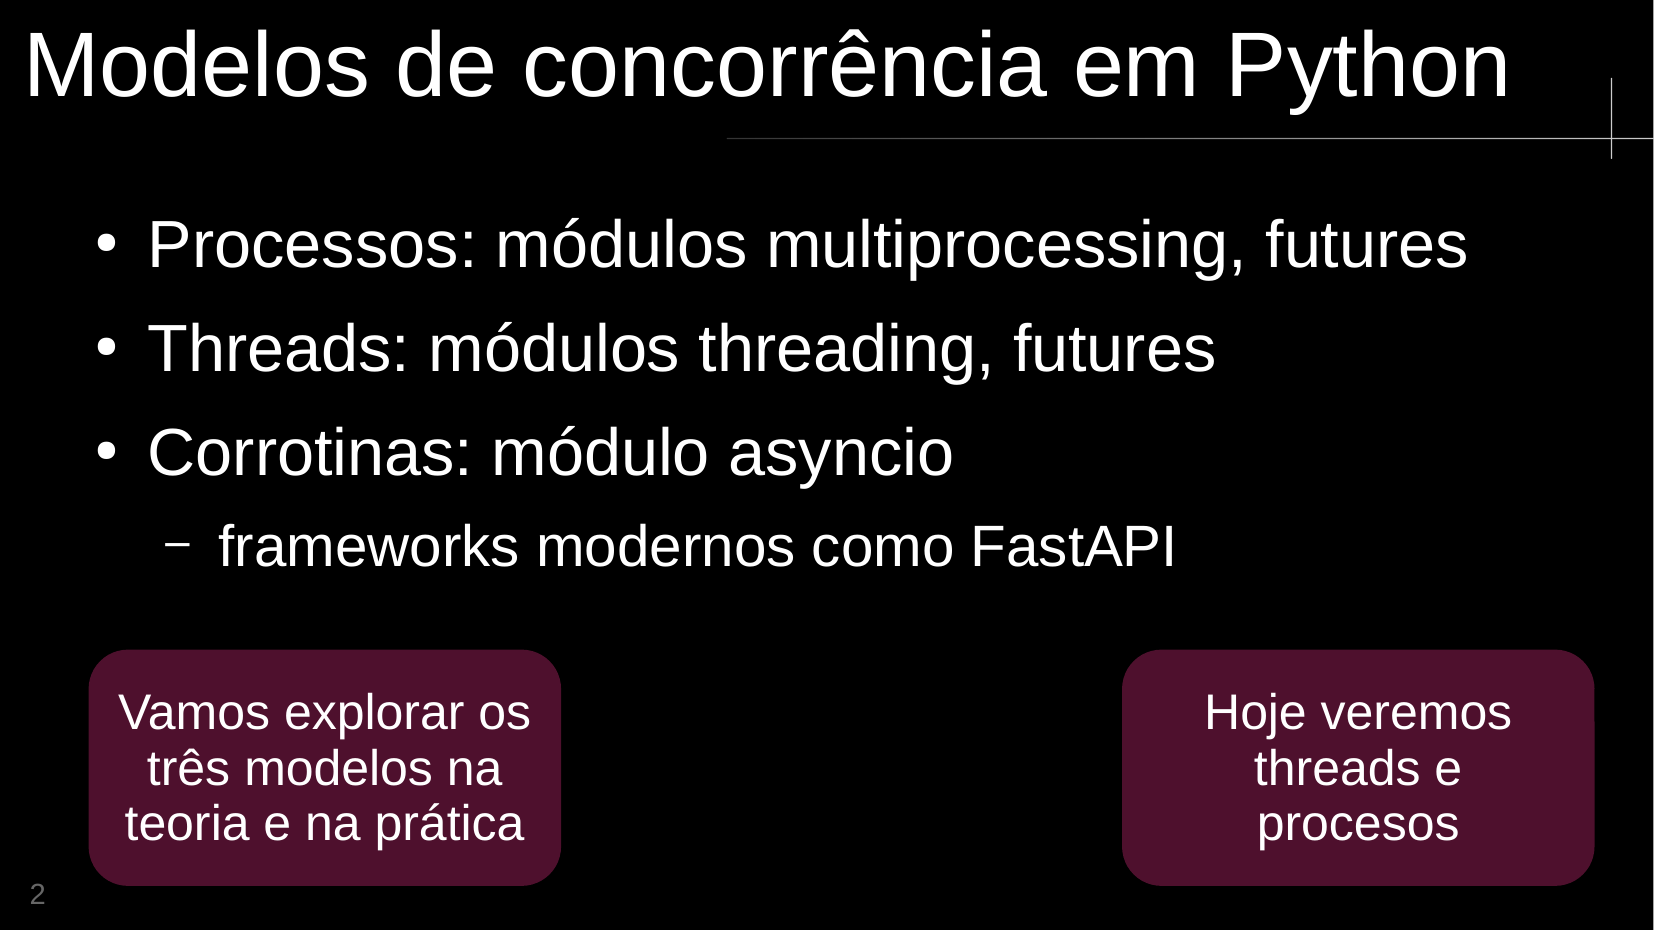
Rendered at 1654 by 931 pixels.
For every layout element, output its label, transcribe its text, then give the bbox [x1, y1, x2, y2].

title Modelos de concorrência em Python [23, 11, 1589, 119]
list Processos: módulos multiprocessing, futures Threads: módulos threading, futures Corrotinas: módulo asyncio frameworks modernos como FastAPI [76, 206, 1565, 857]
text_box Hoje veremos threads e procesos [1122, 649, 1595, 886]
text_box Vamos explorar os três modelos na teoria e na prática [88, 649, 562, 886]
